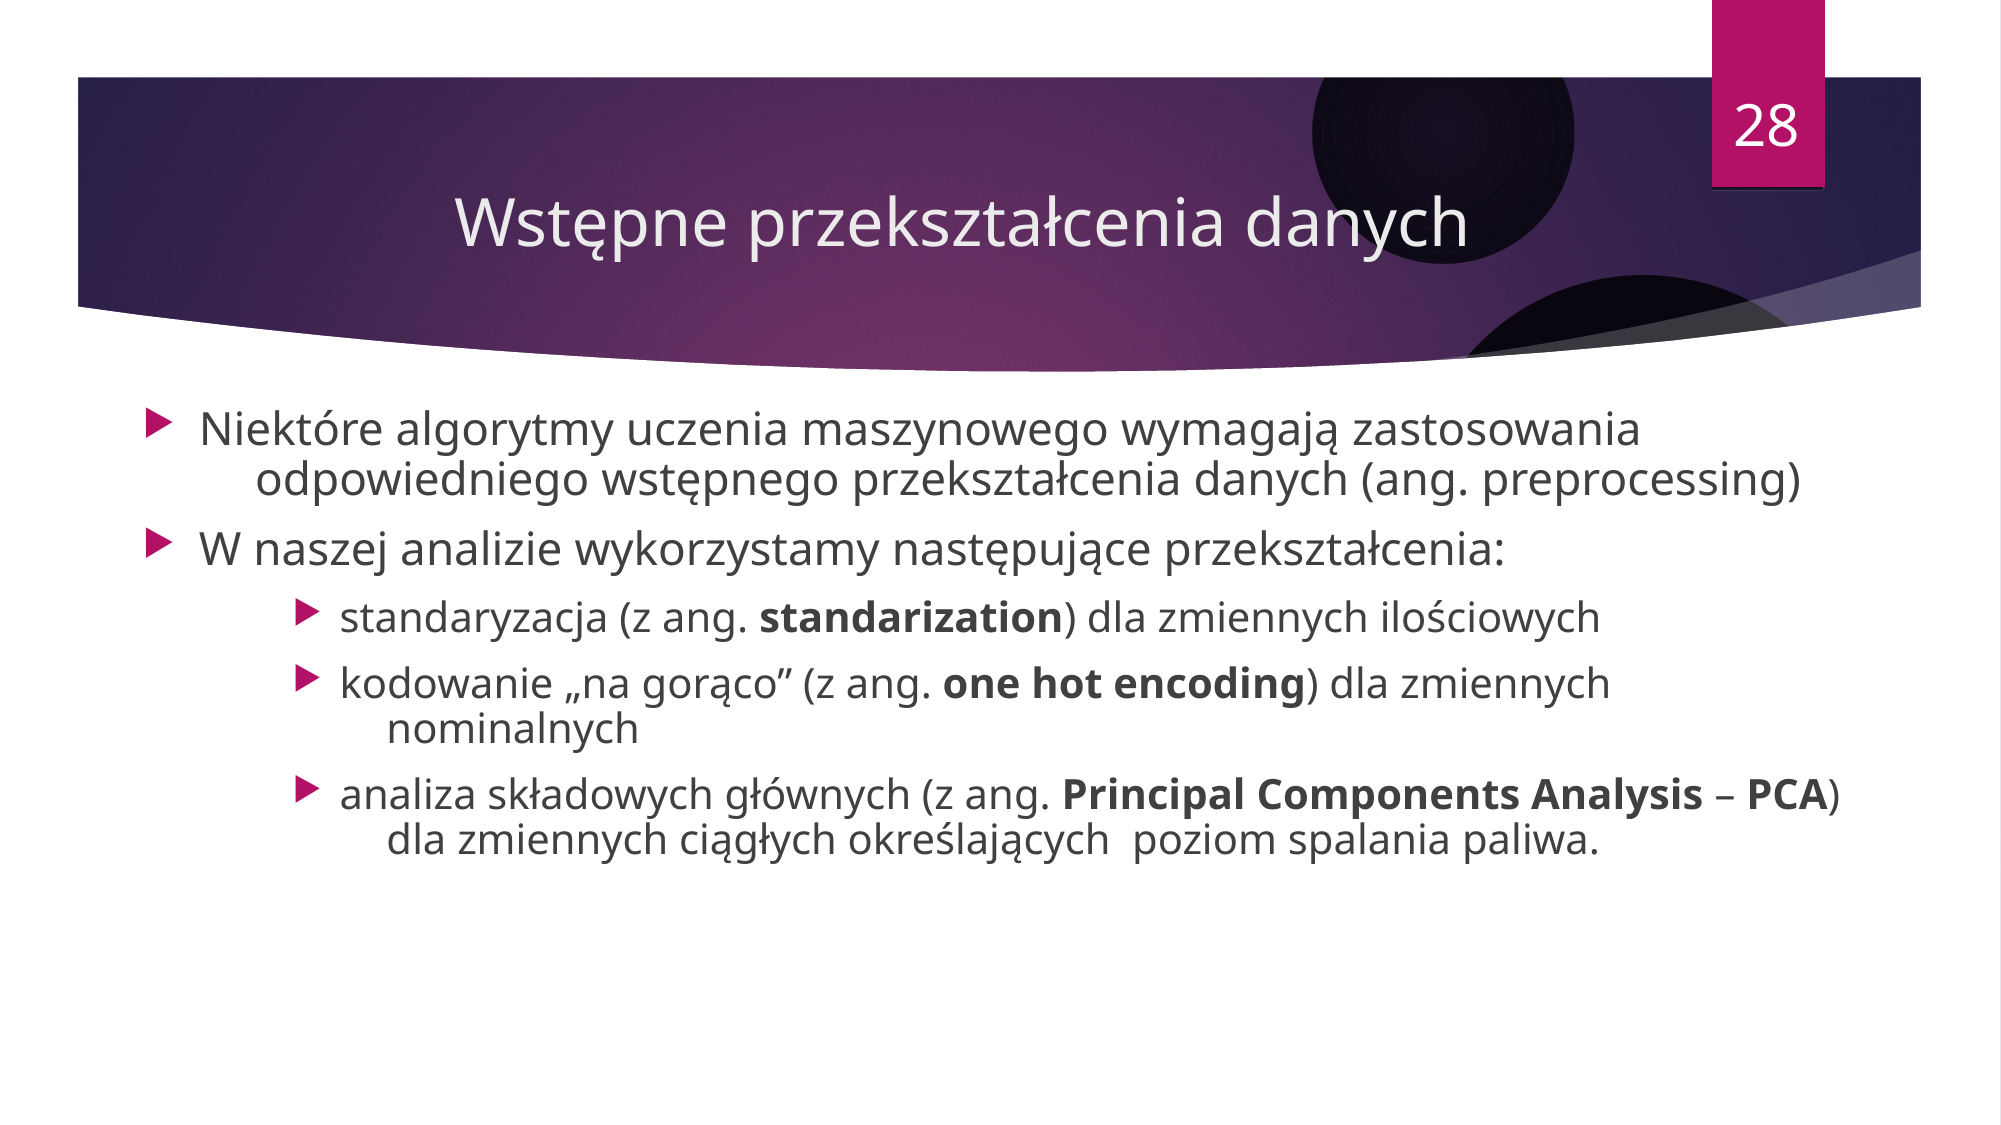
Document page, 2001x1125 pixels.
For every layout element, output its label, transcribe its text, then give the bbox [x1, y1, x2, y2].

list Niektóre algorytmy uczenia maszynowego wymagają zastosowania odpowiedniego wstępnego przekształcenia danych (ang. preprocessing) W naszej analizie wykorzystamy następujące przekształcenia: standaryzacja (z ang. standarization) dla zmiennych ilościowych kodowanie „na gorąco” (z ang. one hot encoding) dla zmiennych nominalnych analiza składowych głównych (z ang. Principal Components Analysis – PCA) dla zmiennych ciągłych określających poziom spalania paliwa. [127, 398, 1873, 923]
text_box [1698, 48, 1836, 175]
title Wstępne przekształcenia danych [321, 161, 1605, 278]
